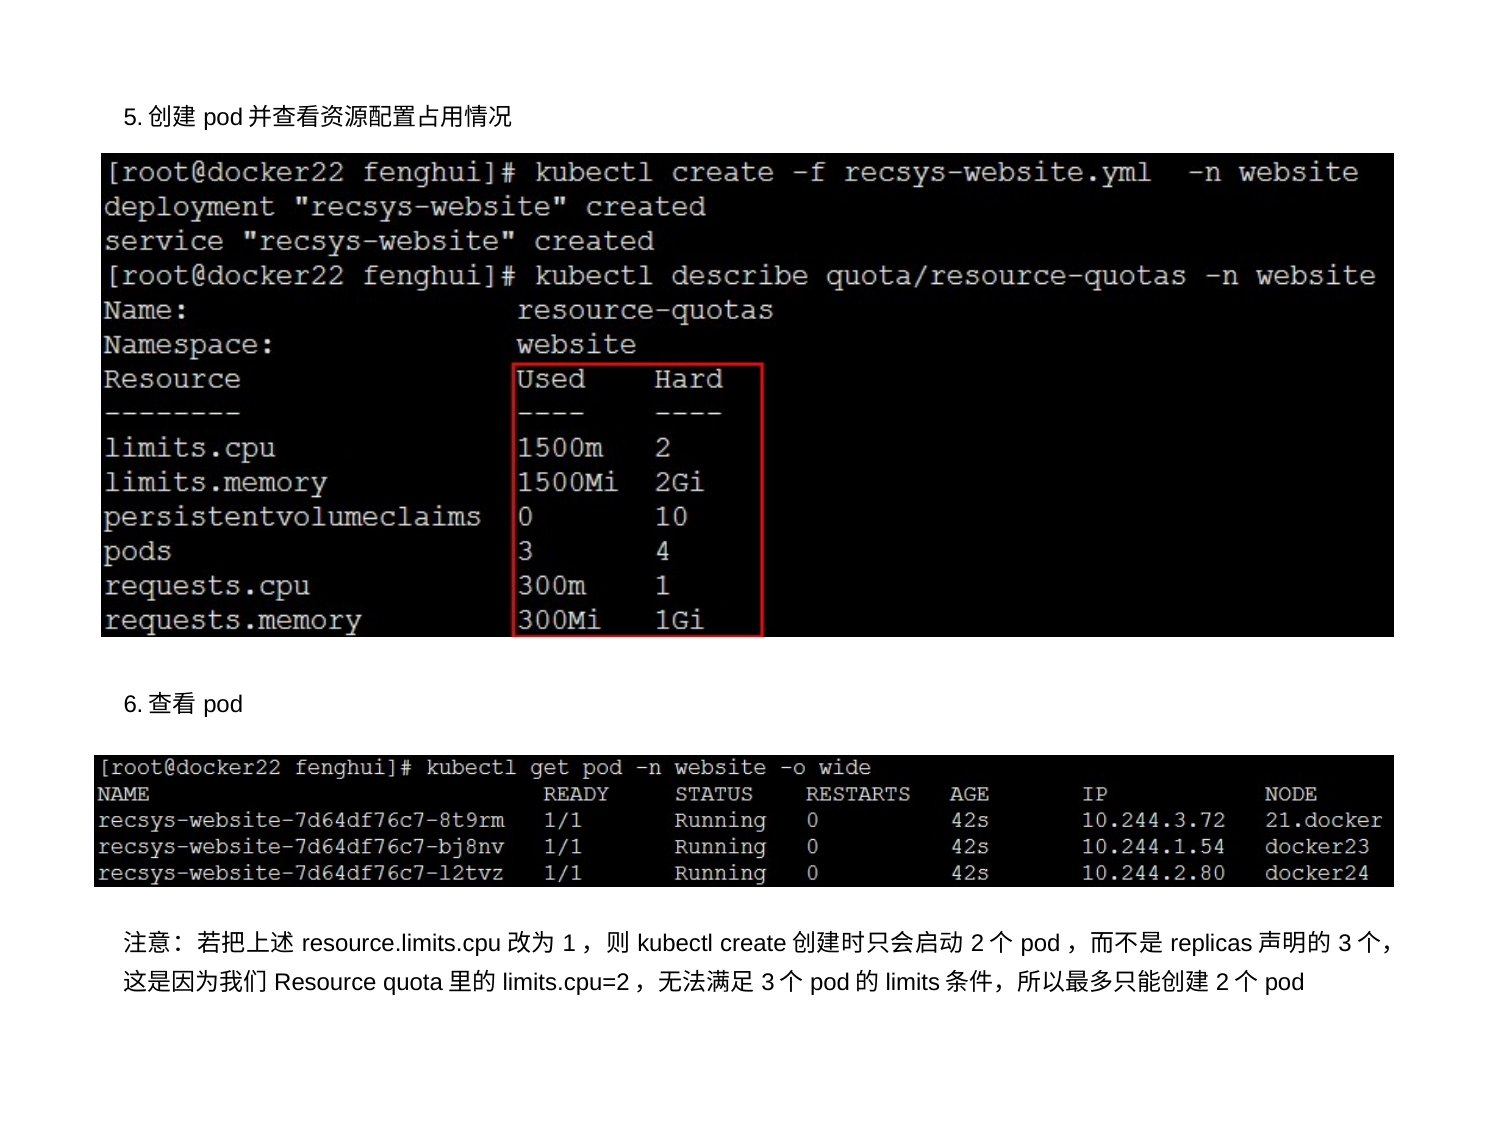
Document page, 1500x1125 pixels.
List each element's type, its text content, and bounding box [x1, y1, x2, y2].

picture [94, 755, 1394, 888]
picture [101, 153, 1394, 637]
list 5.创建pod并查看资源配置占用情况 6.查看pod 注意：若把上述resource.limits.cpu改为1，则kubectl create创建时只会启动2个pod，而不是replicas声明的3个，这是因为我们Resource quota里的limits.cpu=2，无法满足3个pod的limits条件，所以最多只能创建2个pod [55, 94, 1406, 1011]
